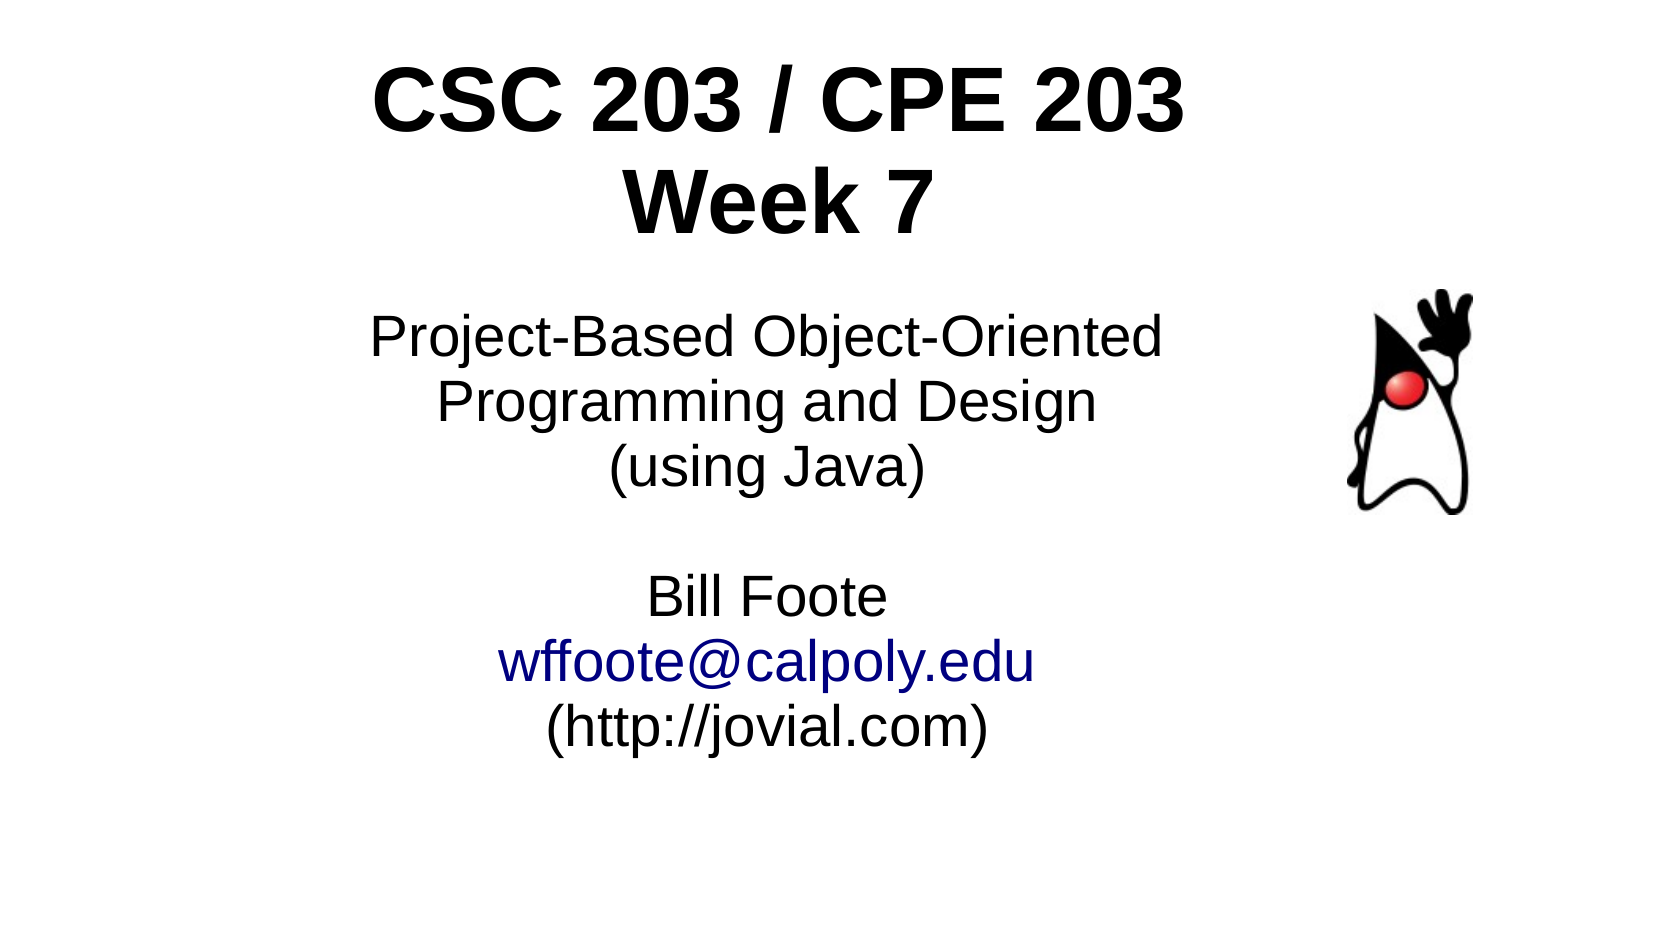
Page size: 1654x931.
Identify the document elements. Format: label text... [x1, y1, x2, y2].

subtitle Project-Based Object-Oriented Programming and Design (using Java) Bill Foote wffoote@calpoly.edu (http://jovial.com) [23, 172, 1512, 892]
picture [1347, 289, 1473, 515]
title CSC 203 / CPE 203 Week 7 [35, 2, 1524, 301]
